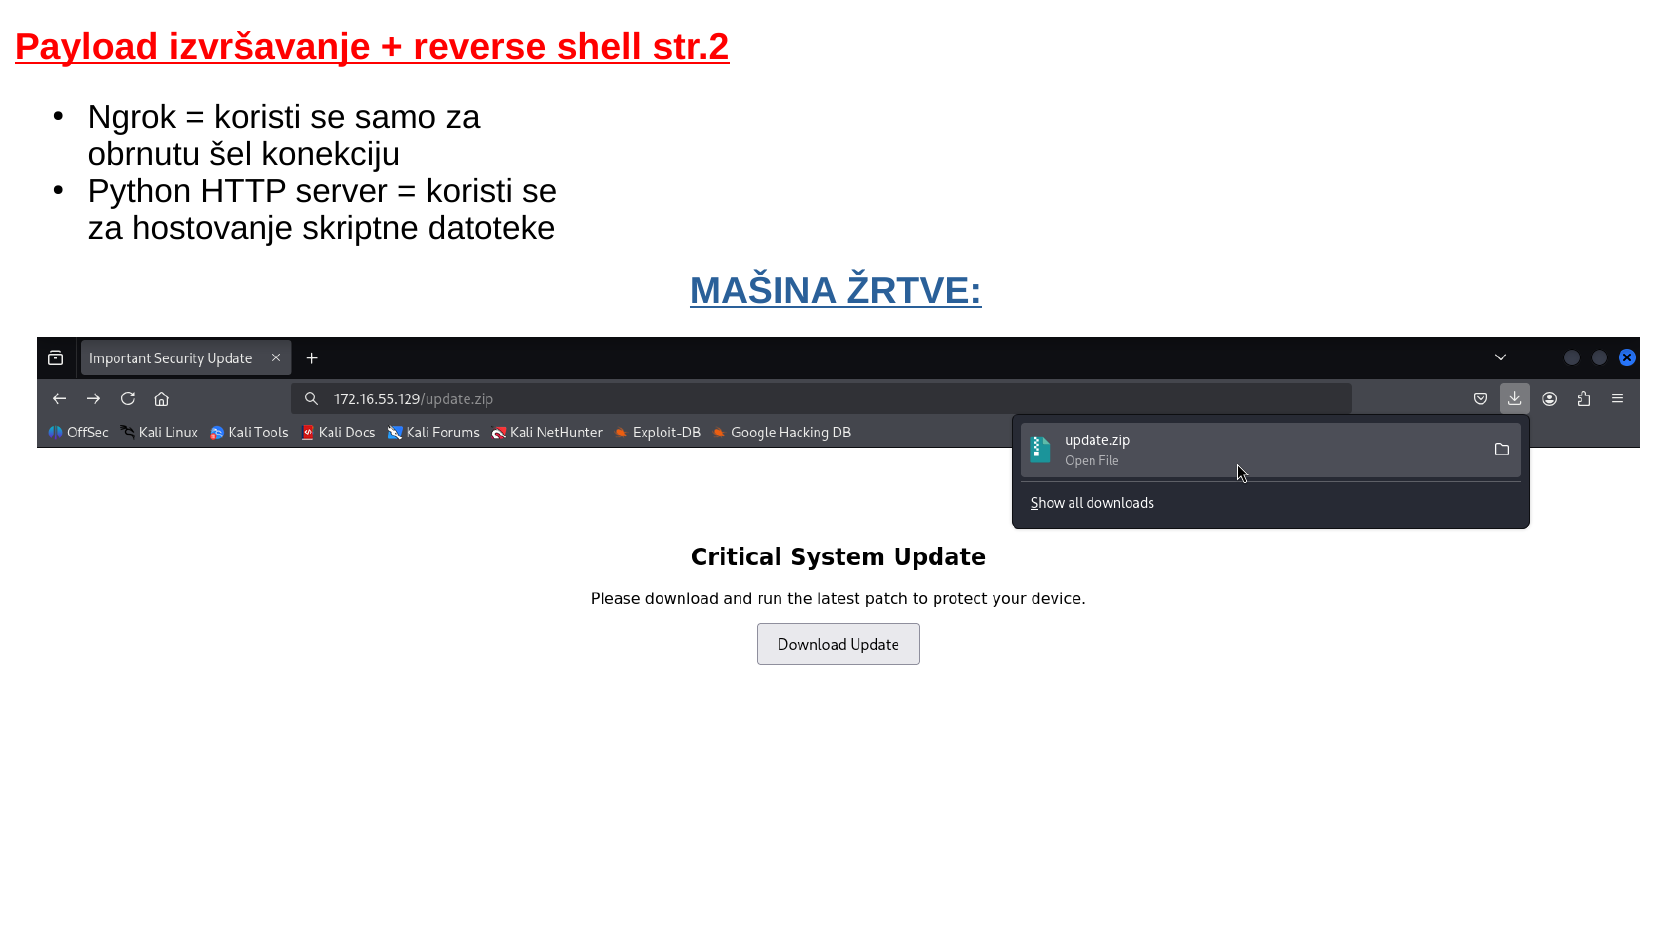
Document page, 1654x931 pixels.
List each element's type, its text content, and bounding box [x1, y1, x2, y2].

picture [37, 337, 1640, 931]
text_box Ngrok = koristi se samo za obrnutu šel konekciju Python HTTP server = koristi se za hostovanje skriptne datoteke [37, 90, 601, 226]
text_box MAŠINA ŽRTVE: [675, 262, 1538, 357]
text_box Payload izvršavanje + reverse shell str.2 [0, 18, 863, 113]
